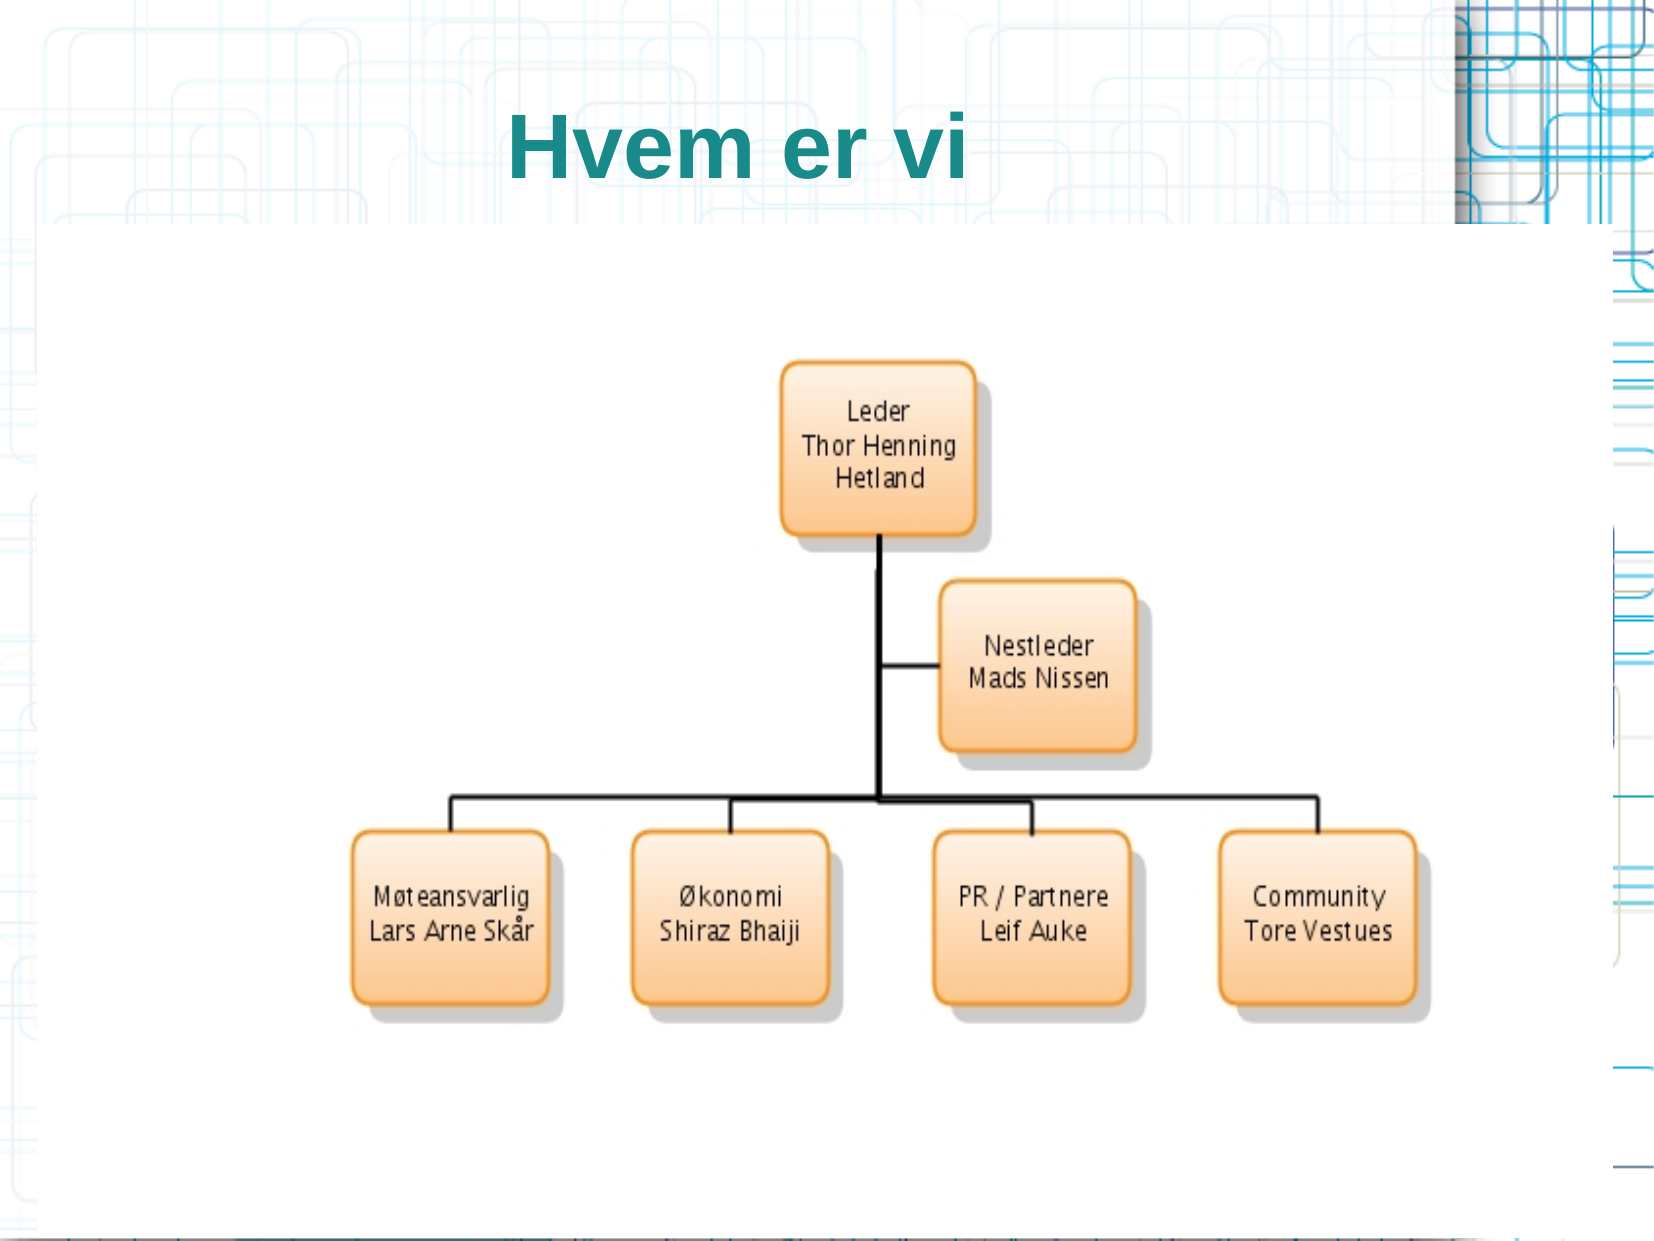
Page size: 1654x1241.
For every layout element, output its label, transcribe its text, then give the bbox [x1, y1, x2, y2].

title Hvem er vi [59, 50, 1418, 224]
picture [0, 0, 1654, 1241]
